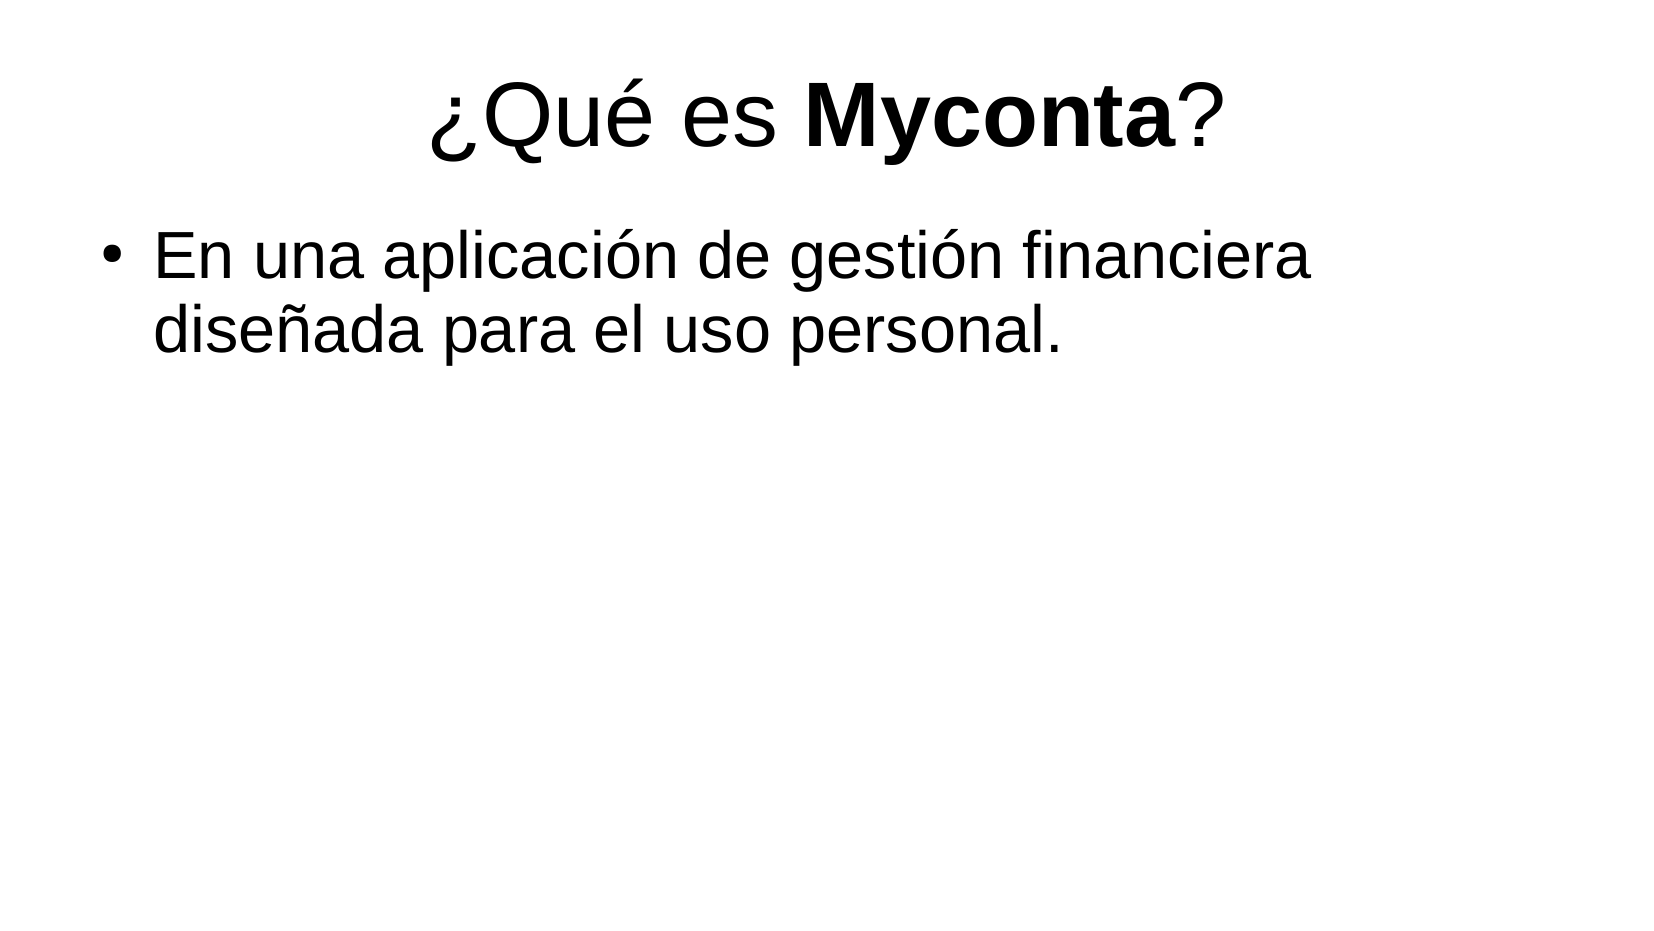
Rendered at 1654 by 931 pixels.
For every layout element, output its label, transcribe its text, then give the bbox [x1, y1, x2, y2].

title ¿Qué es Myconta? [82, 37, 1571, 193]
list En una aplicación de gestión financiera diseñada para el uso personal. [82, 217, 1571, 758]
